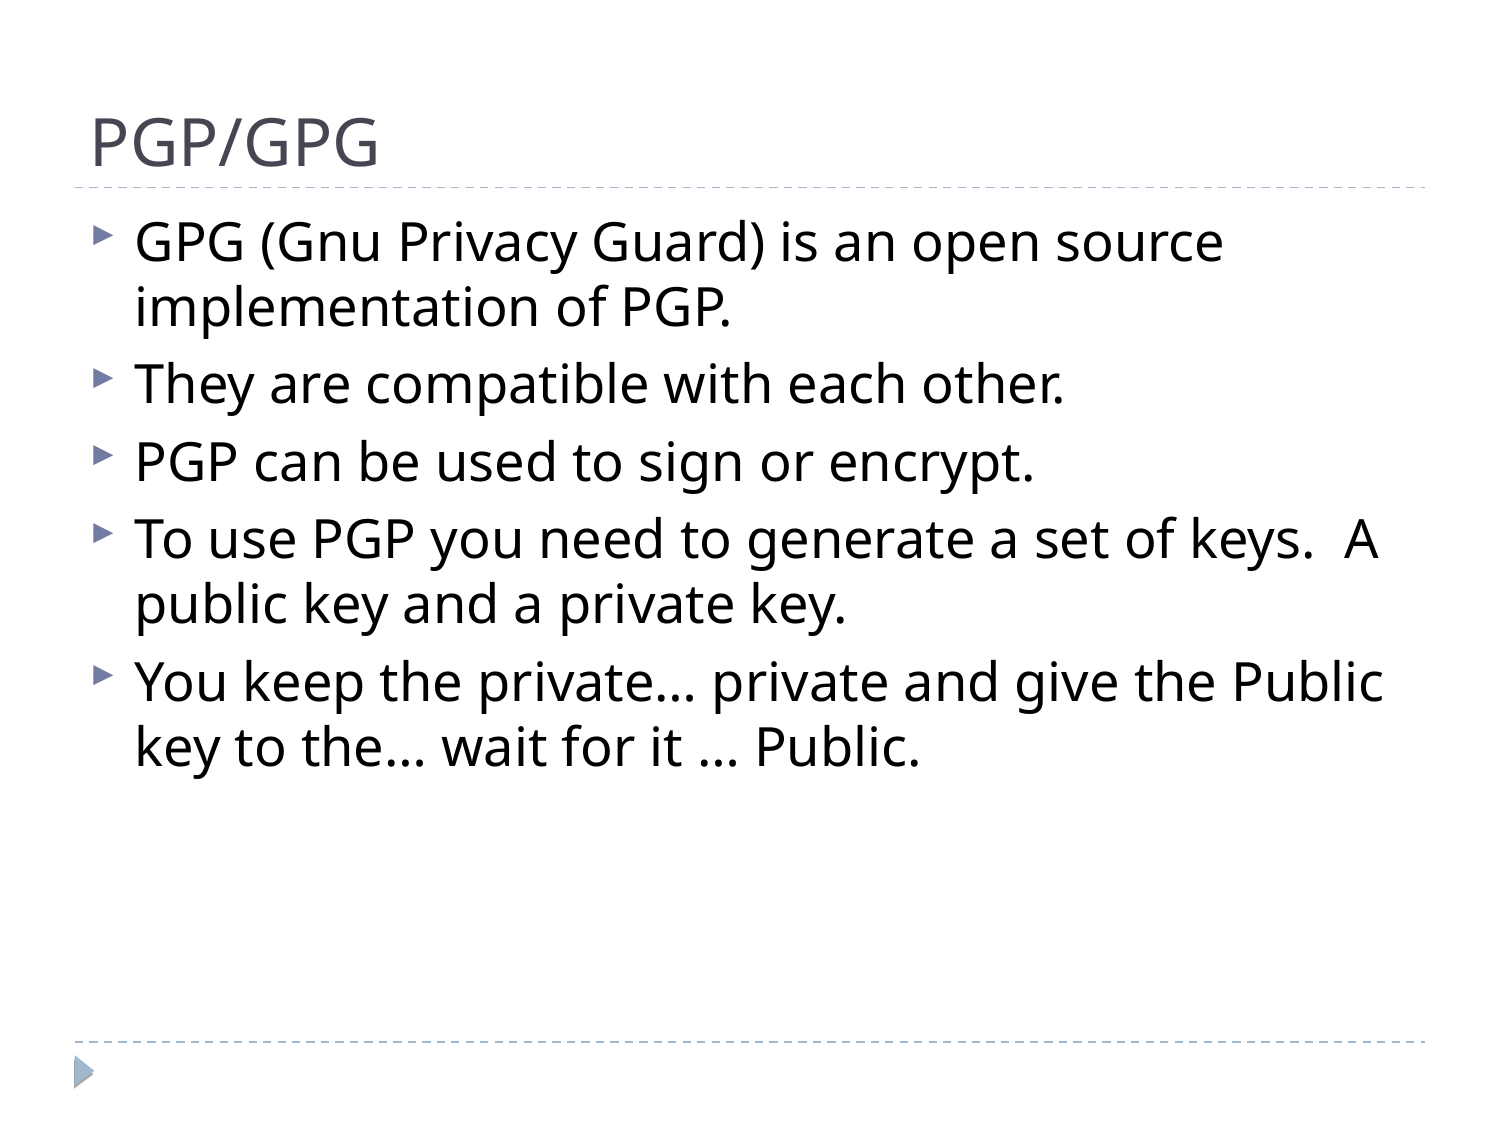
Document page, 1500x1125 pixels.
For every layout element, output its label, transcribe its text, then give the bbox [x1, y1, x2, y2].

list GPG (Gnu Privacy Guard) is an open source implementation of PGP. They are compatible with each other. PGP can be used to sign or encrypt. To use PGP you need to generate a set of keys. A public key and a private key. You keep the private… private and give the Public key to the… wait for it … Public. [75, 200, 1425, 1010]
title PGP/GPG [75, 24, 1425, 188]
